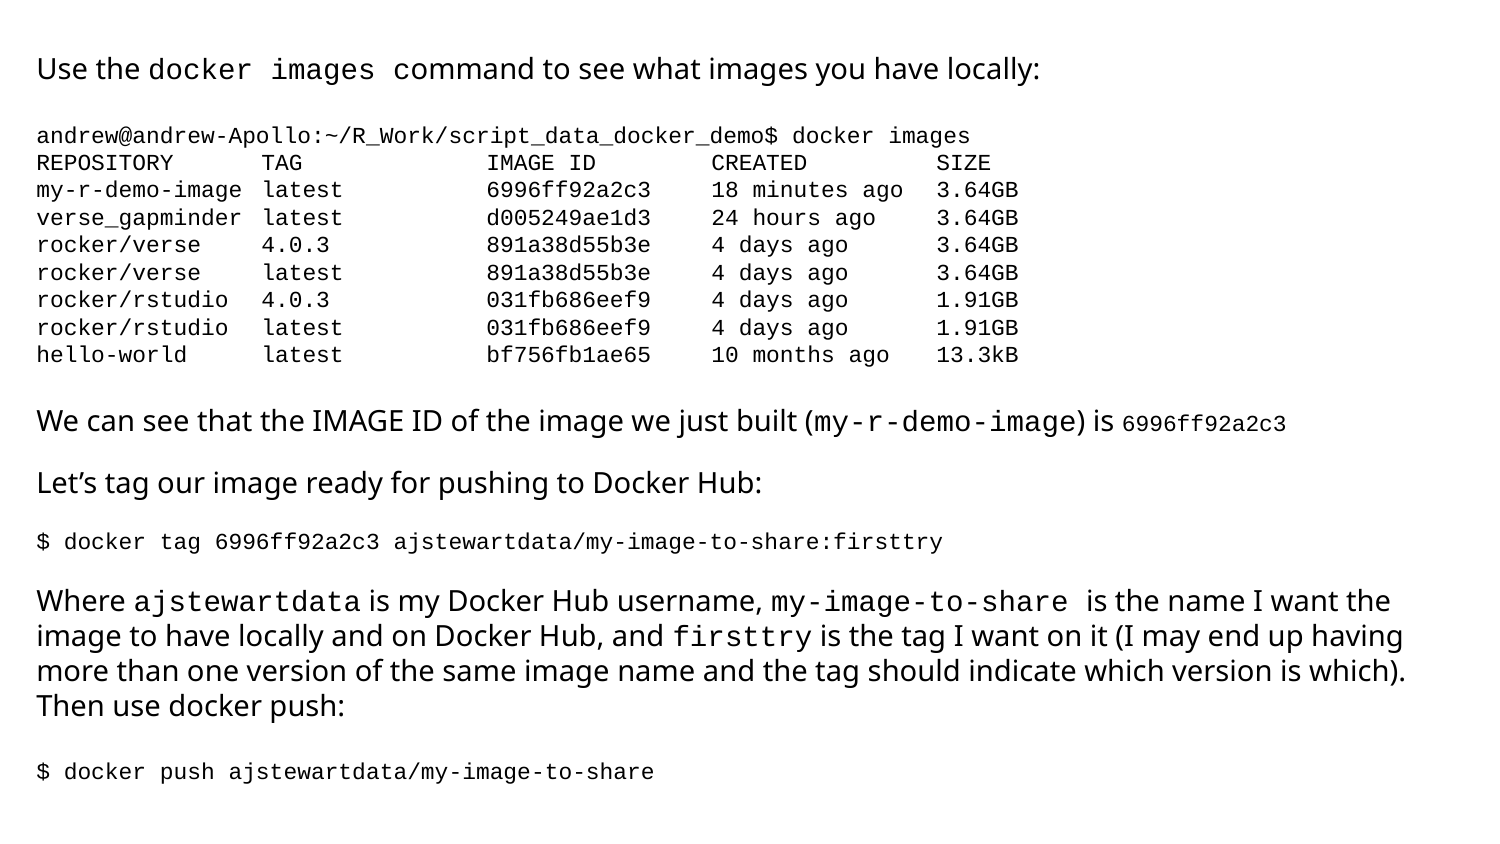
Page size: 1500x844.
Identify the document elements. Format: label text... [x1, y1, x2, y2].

text_box Use the docker images command to see what images you have locally: andrew@andrew-Apollo:~/R_Work/script_data_docker_demo$ docker images REPOSITORY TAG IMAGE ID CREATED SIZE my-r-demo-image latest 6996ff92a2c3 18 minutes ago 3.64GB verse_gapminder latest d005249ae1d3 24 hours ago 3.64GB rocker/verse 4.0.3 891a38d55b3e 4 days ago 3.64GB rocker/verse latest 891a38d55b3e 4 days ago 3.64GB rocker/rstudio 4.0.3 031fb686eef9 4 days ago 1.91GB rocker/rstudio latest 031fb686eef9 4 days ago 1.91GB hello-world latest bf756fb1ae65 10 months ago 13.3kB We can see that the IMAGE ID of the image we just built (my-r-demo-image) is 6996ff92a2c3 Let’s tag our image ready for pushing to Docker Hub: $ docker tag 6996ff92a2c3 ajstewartdata/my-image-to-share:firsttry Where ajstewartdata is my Docker Hub username, my-image-to-share is the name I want the image to have locally and on Docker Hub, and firsttry is the tag I want on it (I may end up having more than one version of the same image name and the tag should indicate which version is which). Then use docker push: $ docker push ajstewartdata/my-image-to-share [21, 35, 1472, 804]
